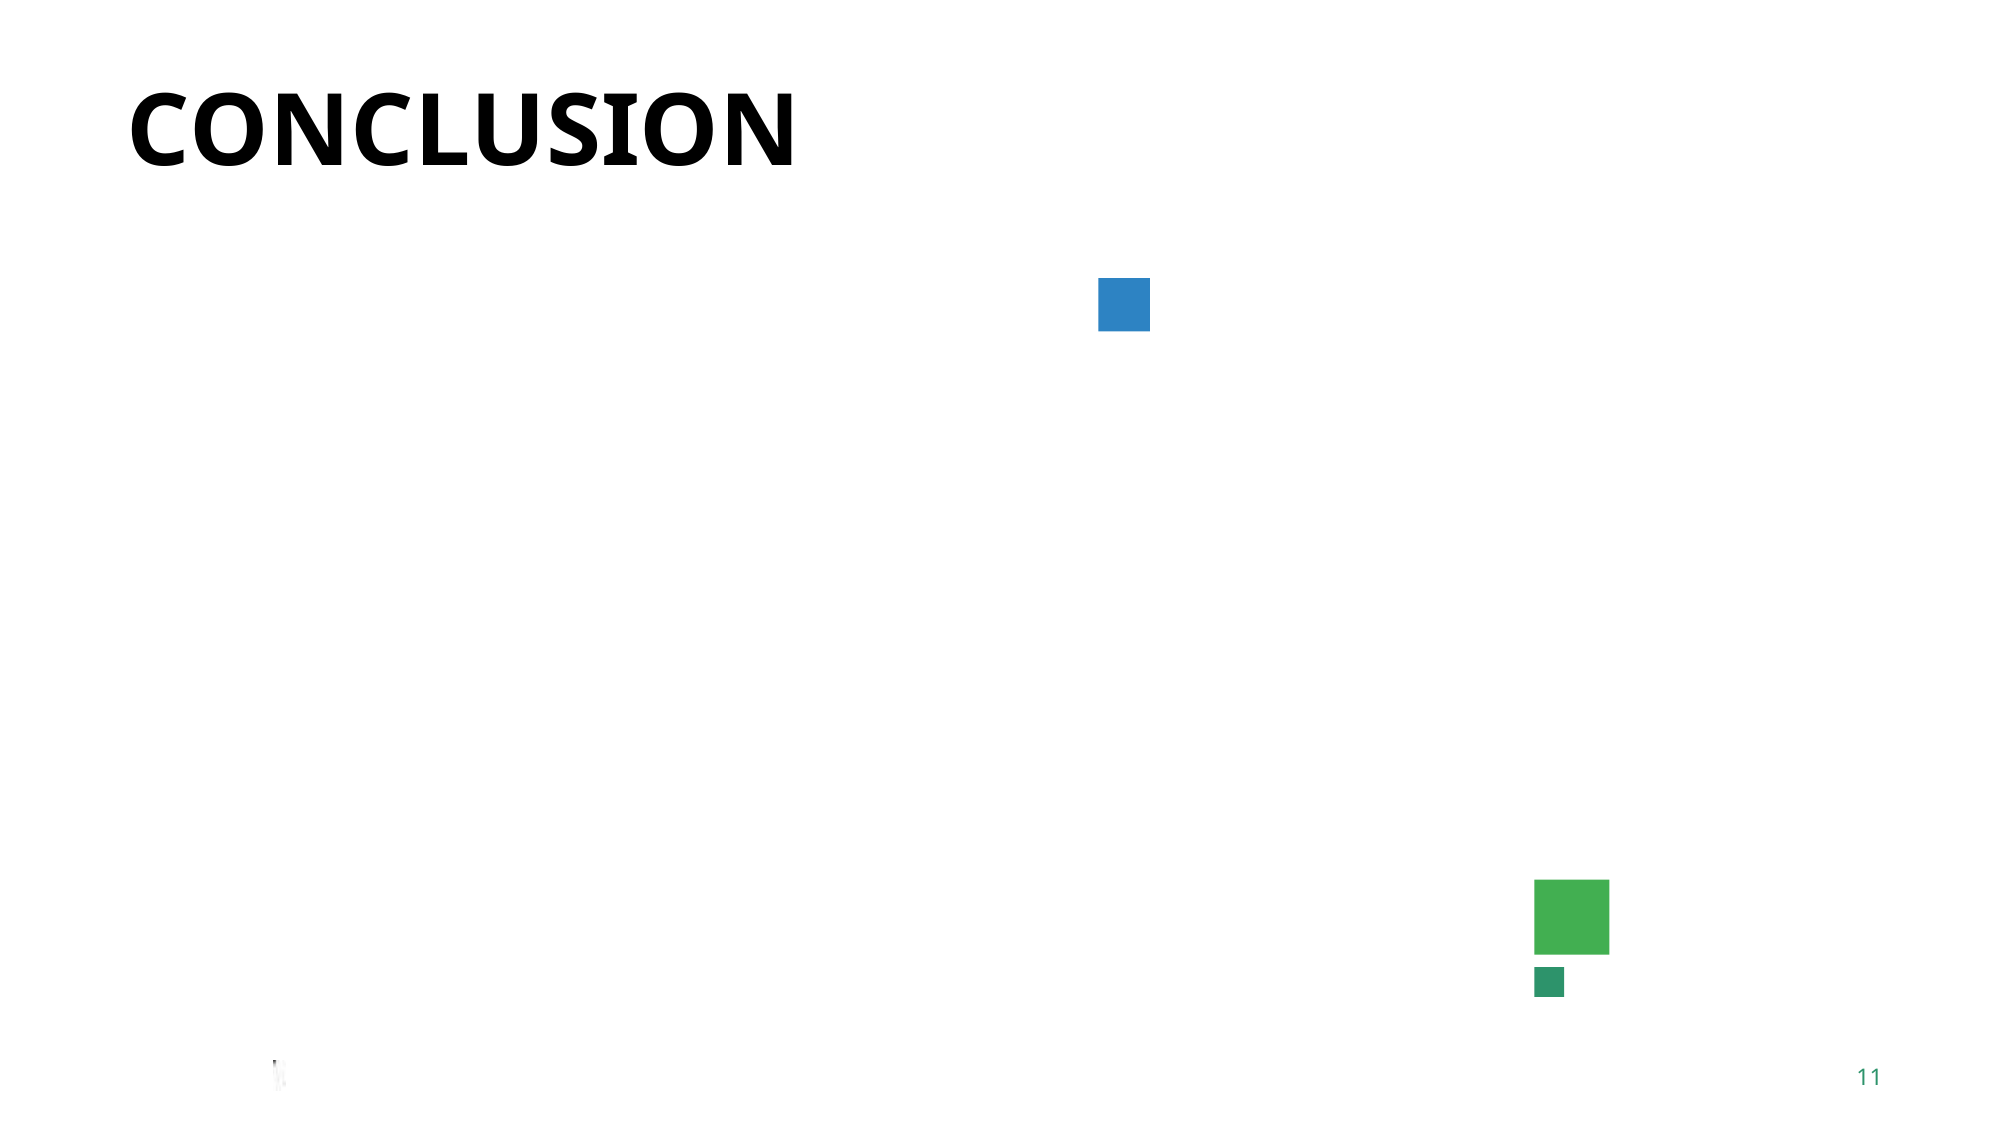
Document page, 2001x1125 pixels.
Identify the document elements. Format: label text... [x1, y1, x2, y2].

picture [273, 1060, 286, 1091]
text_box 11 [1849, 1061, 1888, 1094]
text_box [1534, 967, 1565, 997]
text_box [1098, 278, 1150, 332]
text_box [1534, 879, 1610, 955]
title CONCLUSION [123, 63, 876, 187]
